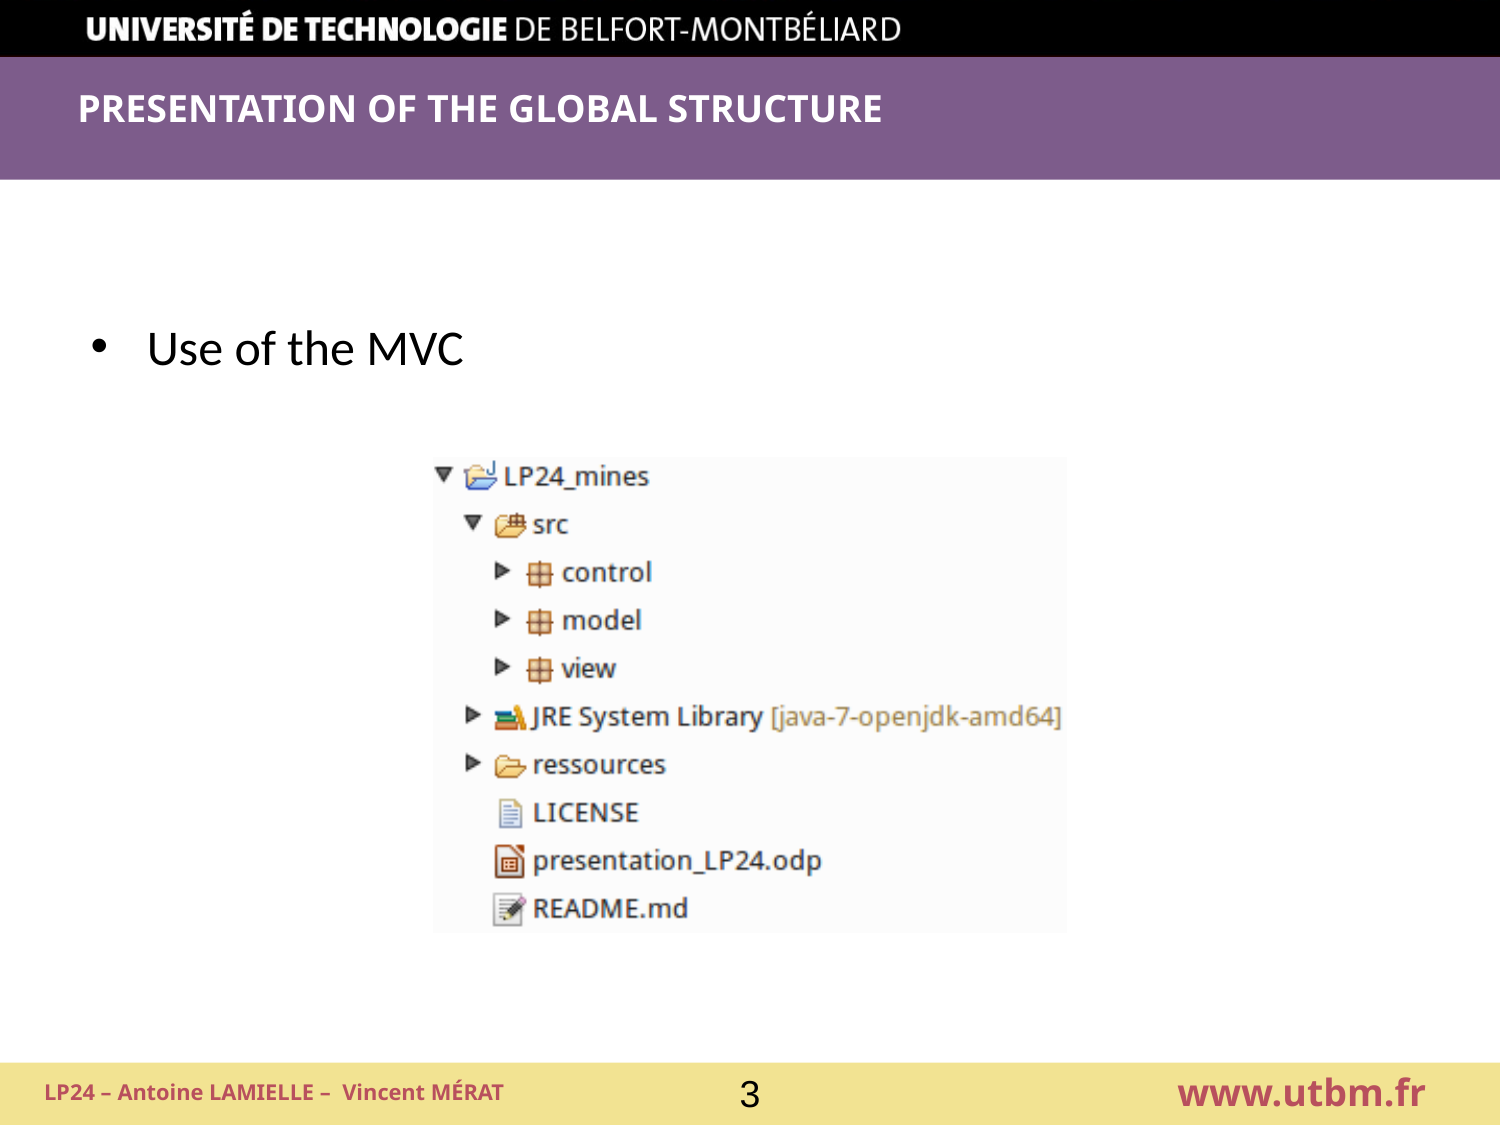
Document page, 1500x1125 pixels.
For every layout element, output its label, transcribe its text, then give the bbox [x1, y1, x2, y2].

text_box [0, 57, 1500, 180]
picture [0, 0, 1500, 57]
picture [433, 457, 1067, 933]
text_box PRESENTATION OF THE GLOBAL STRUCTURE [62, 78, 1288, 138]
text_box Use of the MVC [90, 315, 1439, 376]
text_box <number> [0, 1062, 1500, 1123]
text_box LP24 – Antoine LAMIELLE – Vincent MÉRAT [29, 1078, 591, 1112]
